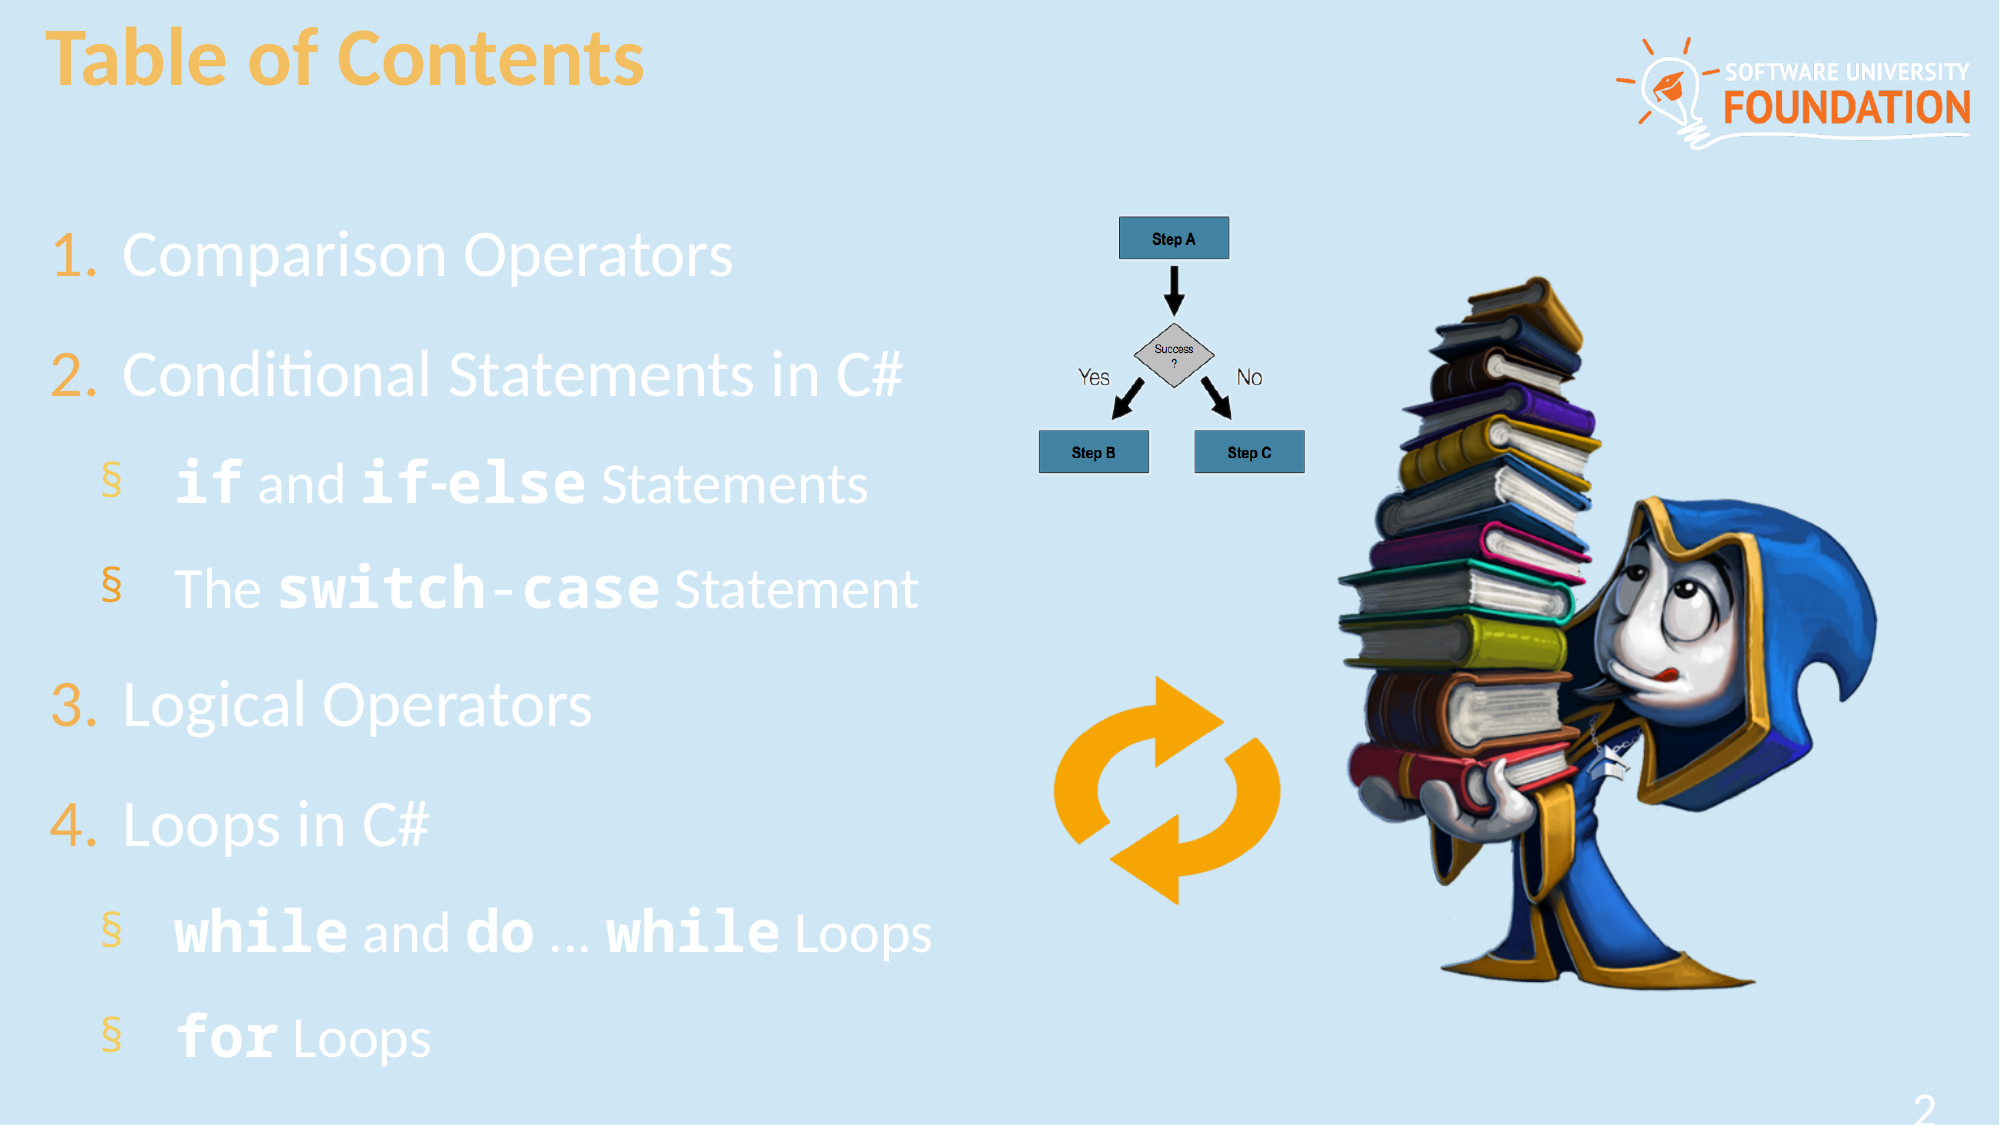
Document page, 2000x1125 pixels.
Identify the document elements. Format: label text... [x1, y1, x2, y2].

slide_number <number> [1897, 1070, 1968, 1103]
picture [1052, 674, 1284, 909]
list Comparison Operators Conditional Statements in C# if and if-else Statements The switch-case Statement Logical Operators Loops in C# while and do ... while Loops for Loops [34, 162, 1972, 1071]
picture [1612, 37, 1970, 162]
picture [1035, 212, 1308, 477]
picture [1330, 268, 1894, 995]
title Table of Contents [30, 6, 1602, 189]
